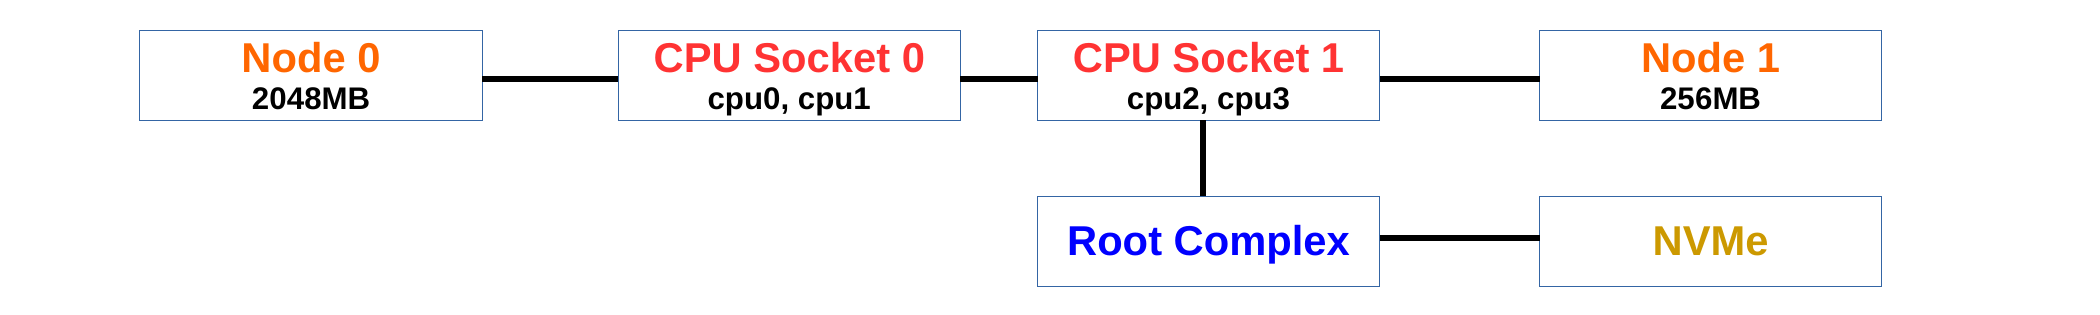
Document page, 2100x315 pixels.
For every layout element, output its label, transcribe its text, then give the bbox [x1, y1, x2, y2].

text_box CPU Socket 1 cpu2, cpu3 [1037, 30, 1380, 121]
text_box Node 1 256MB [1539, 30, 1882, 121]
text_box Root Complex [1037, 196, 1380, 287]
text_box CPU Socket 0 cpu0, cpu1 [618, 30, 961, 121]
text_box NVMe [1539, 196, 1882, 287]
text_box Node 0 2048MB [139, 30, 483, 121]
